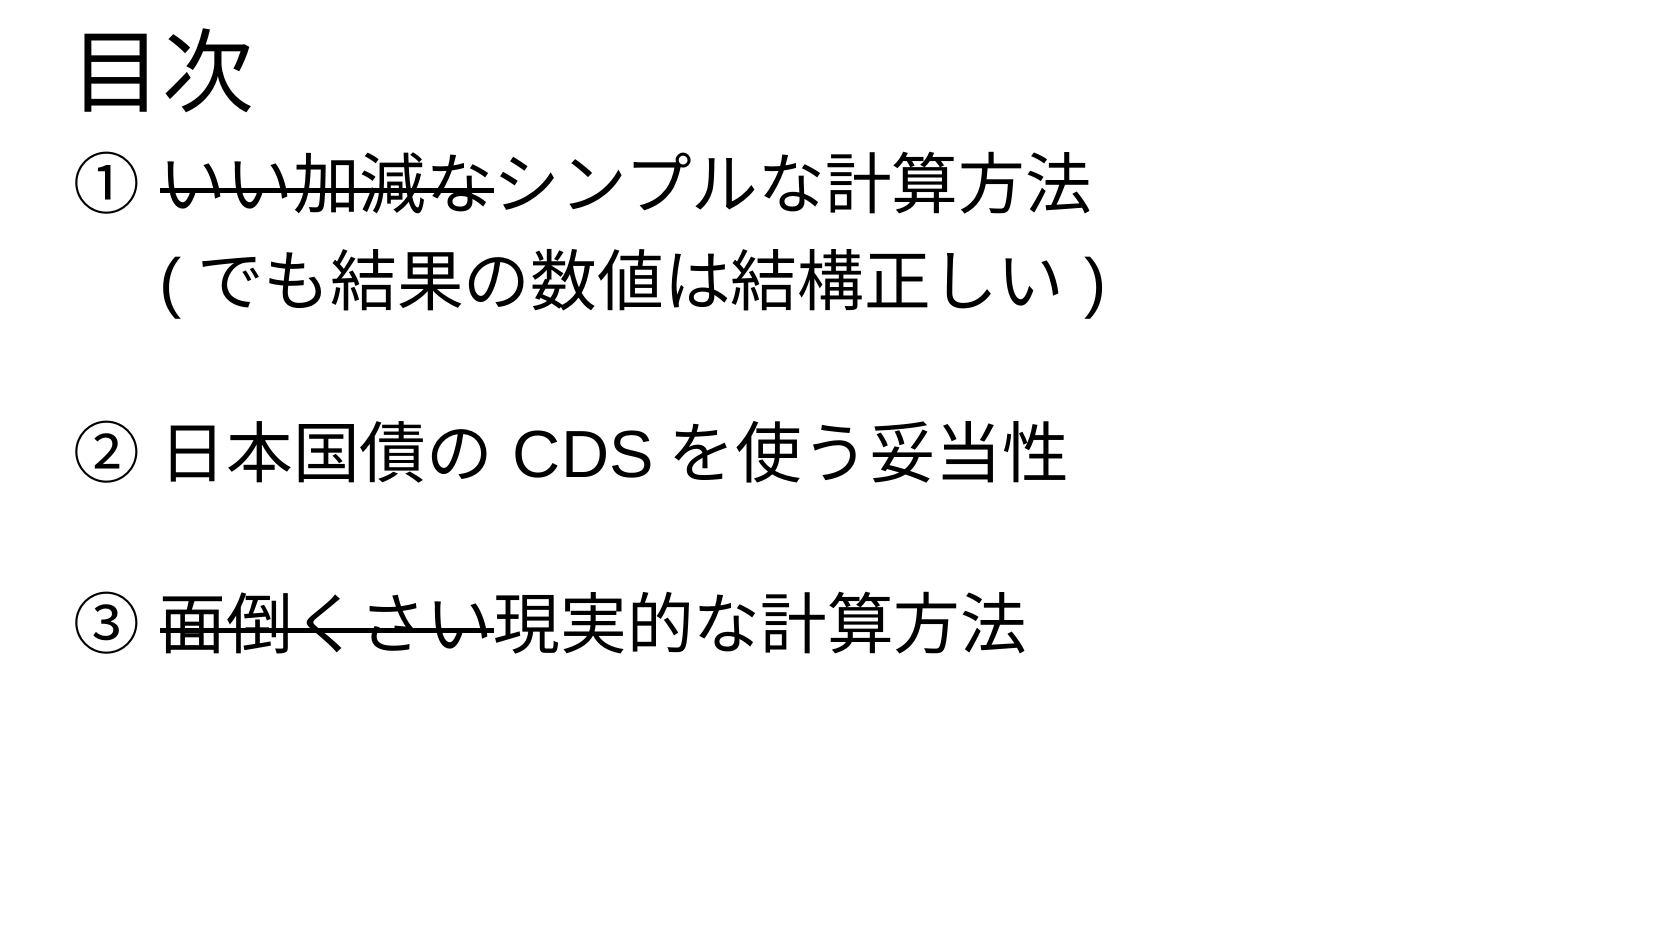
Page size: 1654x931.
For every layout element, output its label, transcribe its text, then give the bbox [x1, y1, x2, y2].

title 目次 [70, 13, 1654, 119]
text_box ①いい加減なシンプルな計算方法 (でも結果の数値は結構正しい) ②日本国債のCDSを使う妥当性 ③面倒くさい現実的な計算方法 [59, 124, 1654, 824]
